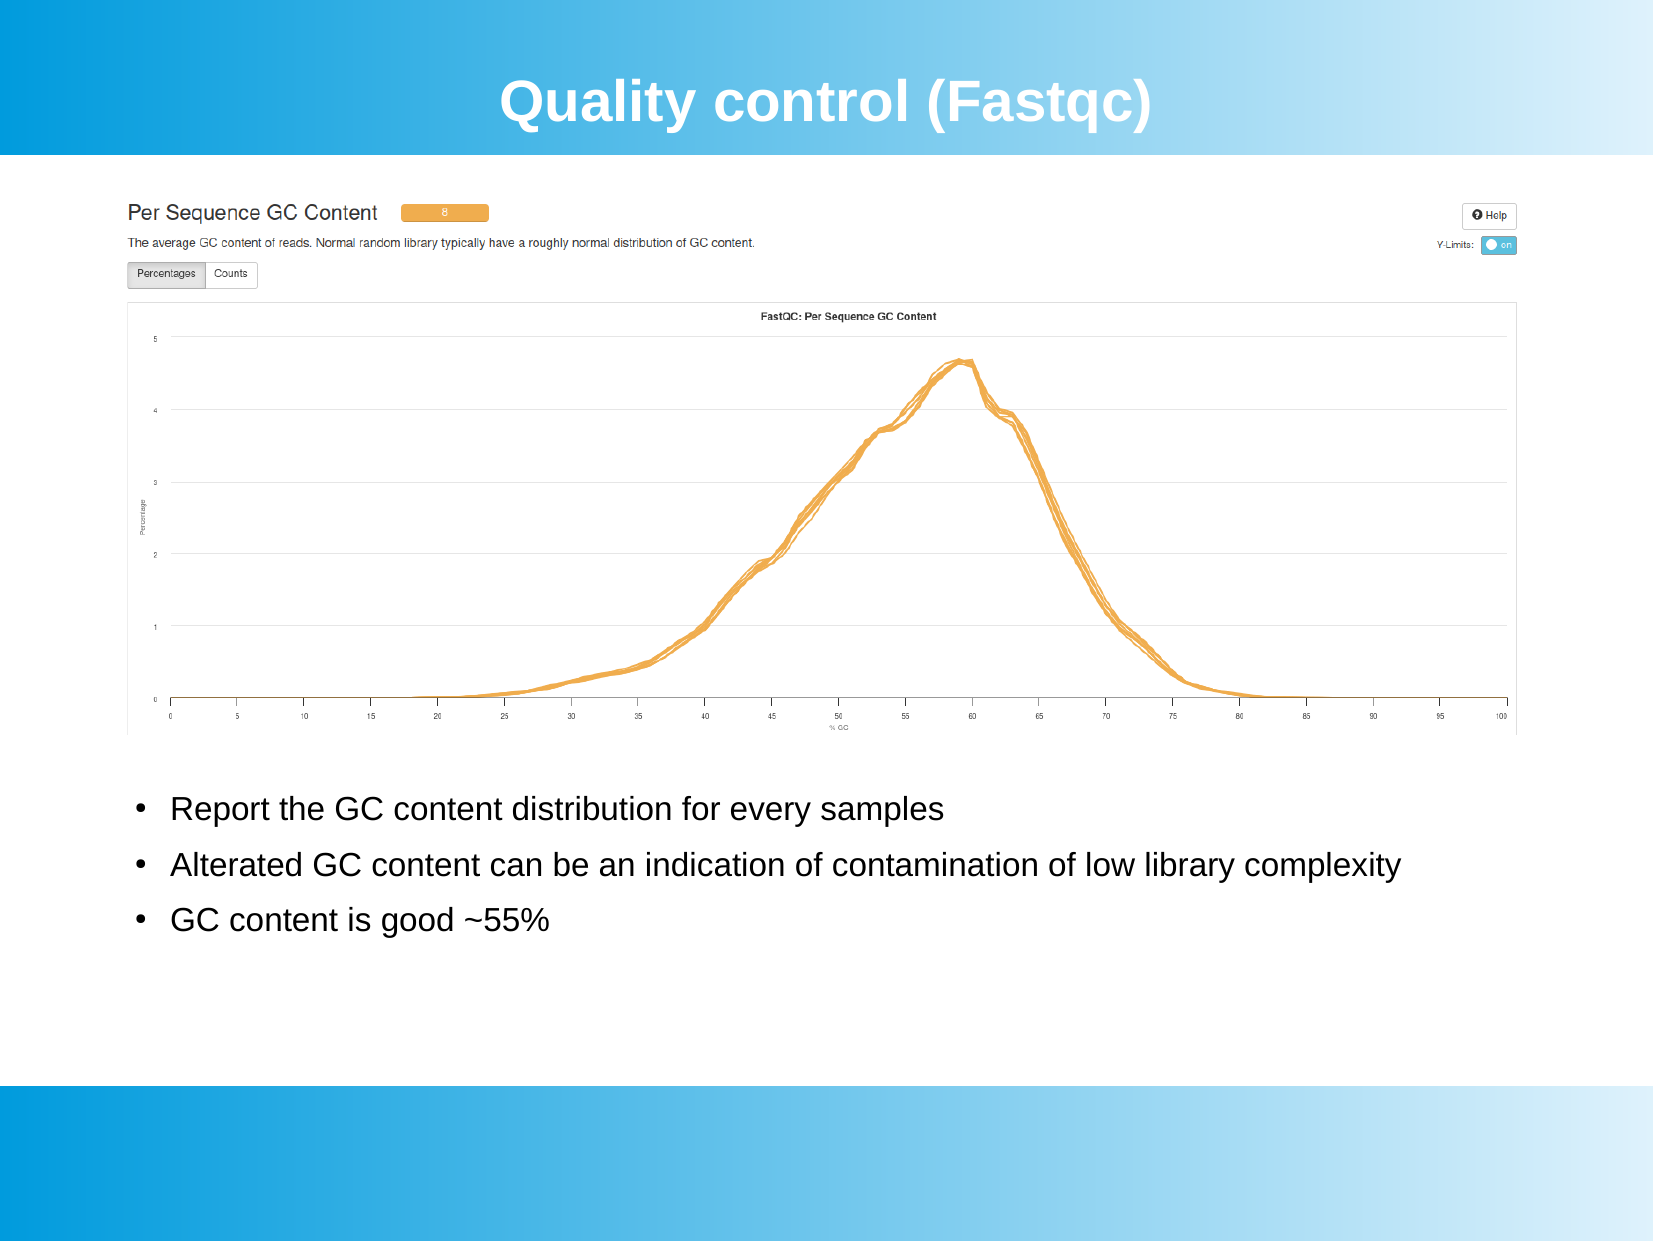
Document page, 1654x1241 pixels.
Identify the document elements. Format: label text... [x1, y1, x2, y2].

picture [120, 194, 1519, 735]
text_box Report the GC content distribution for every samples Alterated GC content can be an indication of contamination of low library complexity GC content is good ~55% [120, 765, 1591, 1058]
title Quality control (Fastqc) [82, 49, 1571, 155]
